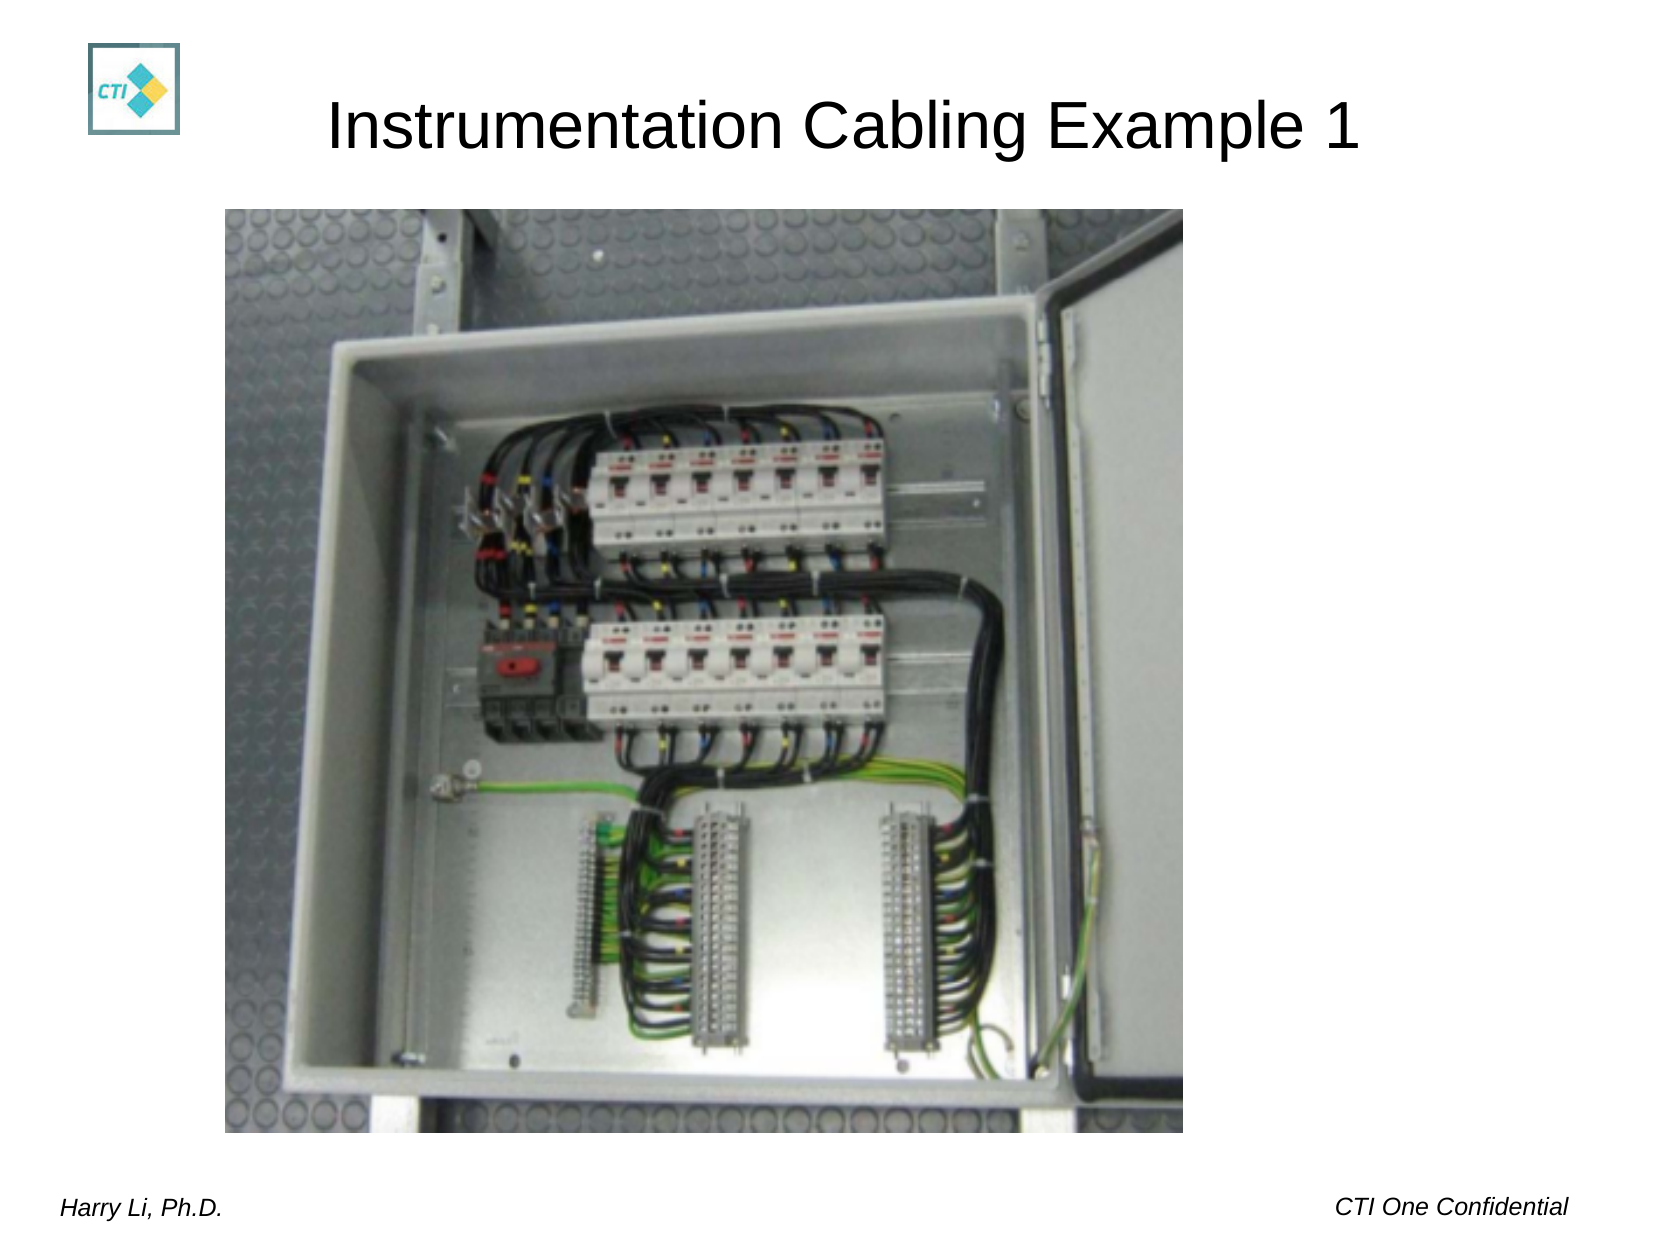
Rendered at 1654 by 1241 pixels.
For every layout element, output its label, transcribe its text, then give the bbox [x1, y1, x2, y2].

picture [225, 209, 1183, 1133]
text_box CTI One Confidential [1320, 1185, 1636, 1230]
picture [88, 43, 180, 135]
text_box Harry Li, Ph.D. [45, 1185, 451, 1229]
title Instrumentation Cabling Example 1 [100, 20, 1589, 228]
